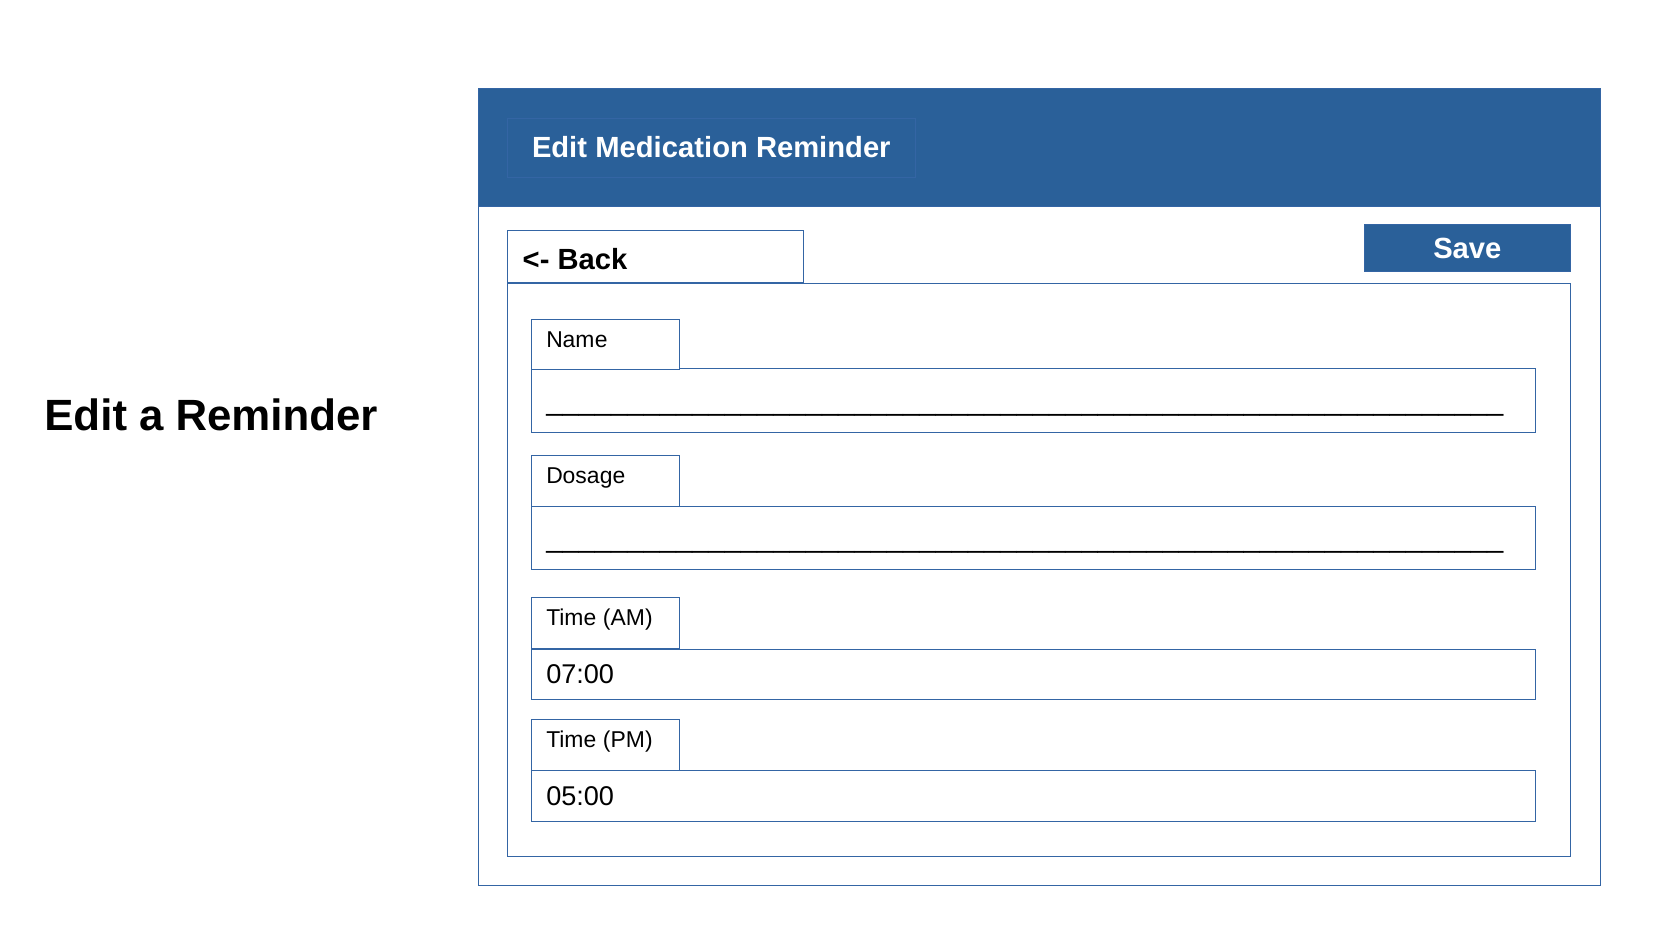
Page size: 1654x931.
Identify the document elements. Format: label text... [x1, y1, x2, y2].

text_box <- Back [507, 230, 804, 283]
text_box ___________________________________________________________ [531, 506, 1536, 570]
text_box ___________________________________________________________ [531, 368, 1536, 433]
text_box Edit Medication Reminder [507, 118, 916, 178]
text_box Time (AM) [531, 597, 680, 649]
text_box Edit a Reminder [29, 383, 443, 546]
text_box [478, 88, 1601, 886]
text_box Save [1364, 224, 1571, 272]
text_box Name [531, 319, 680, 370]
text_box Time (PM) [531, 719, 680, 770]
text_box 05:00 [531, 770, 1536, 822]
text_box Dosage [531, 455, 680, 507]
text_box 07:00 [531, 649, 1536, 700]
